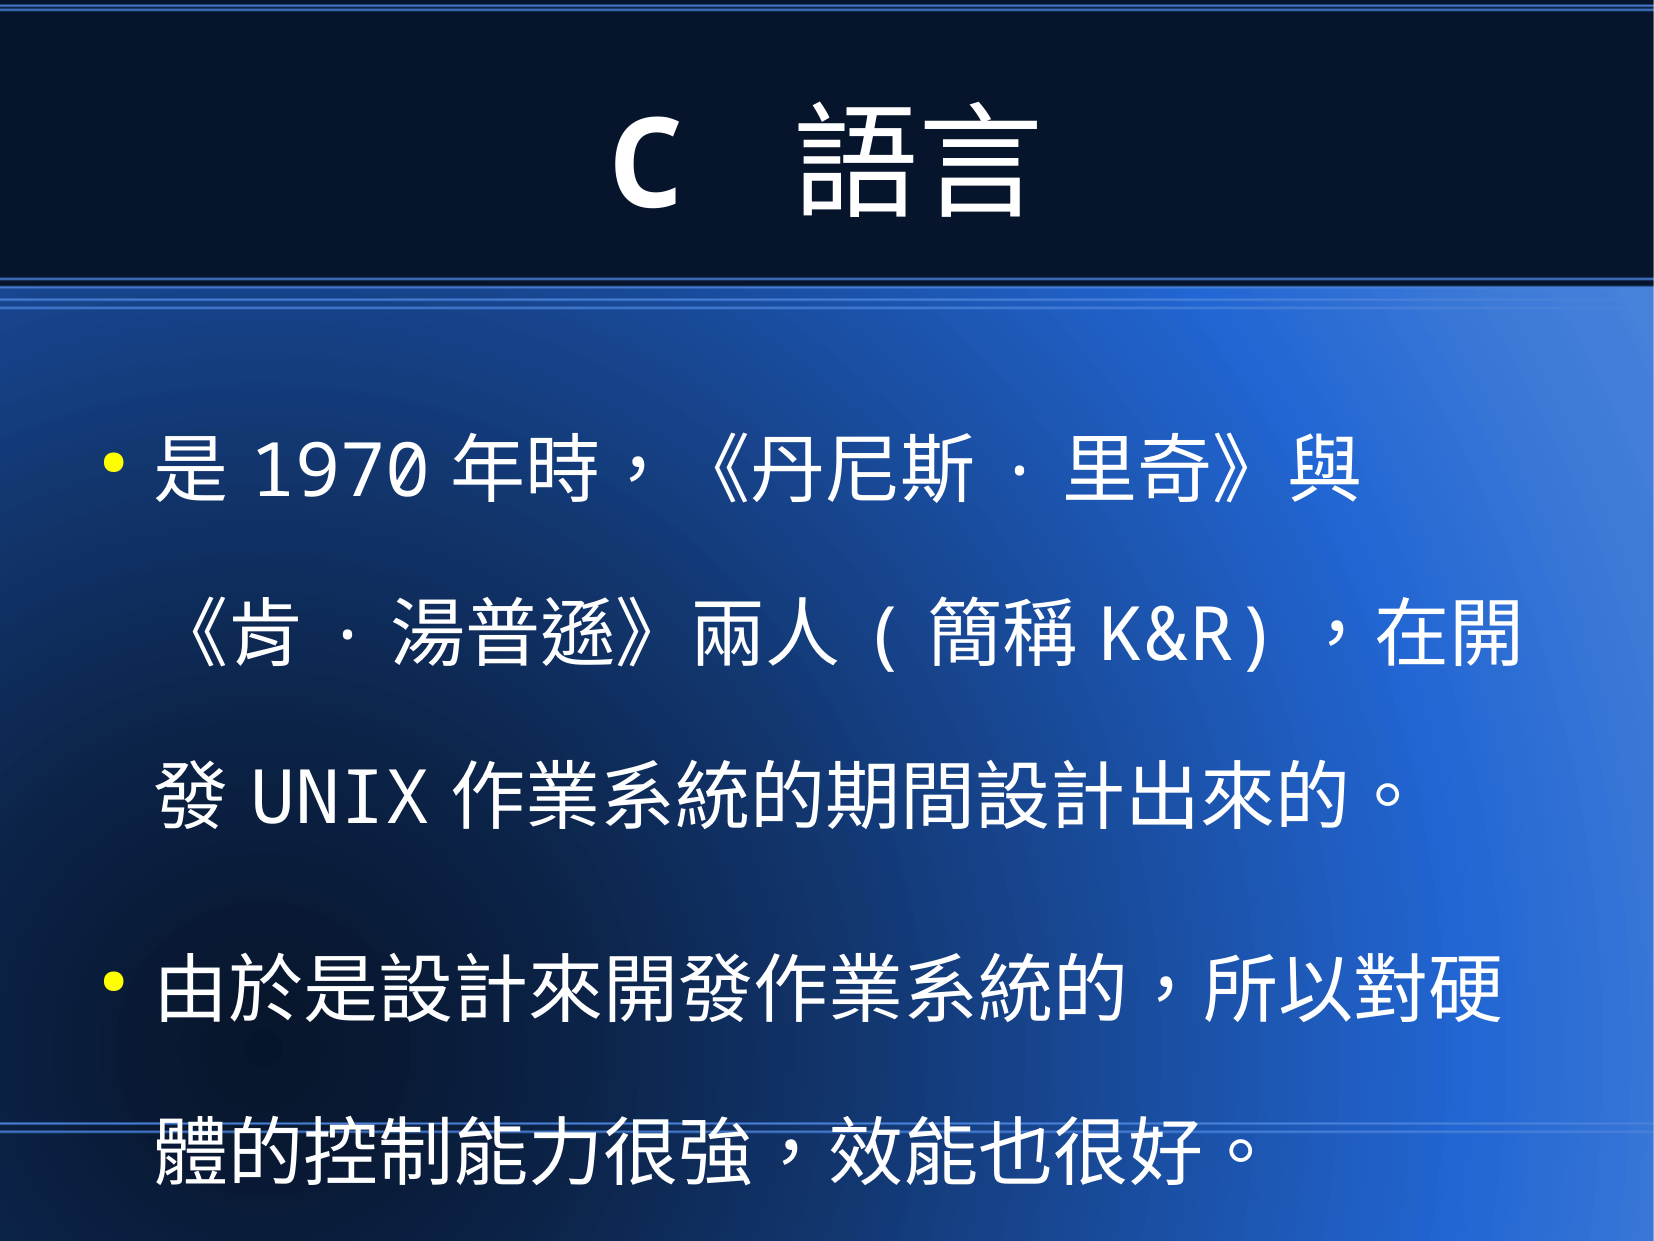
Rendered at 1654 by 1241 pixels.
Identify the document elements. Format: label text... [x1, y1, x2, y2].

picture [0, 0, 1654, 1241]
title C 語言 [82, 49, 1571, 257]
list 是1970年時，《丹尼斯·里奇》與《肯·湯普遜》兩人(簡稱K&R)，在開發UNIX作業系統的期間設計出來的。 由於是設計來開發作業系統的，所以對硬體的控制能力很強，效能也很好。 [82, 355, 1571, 1241]
